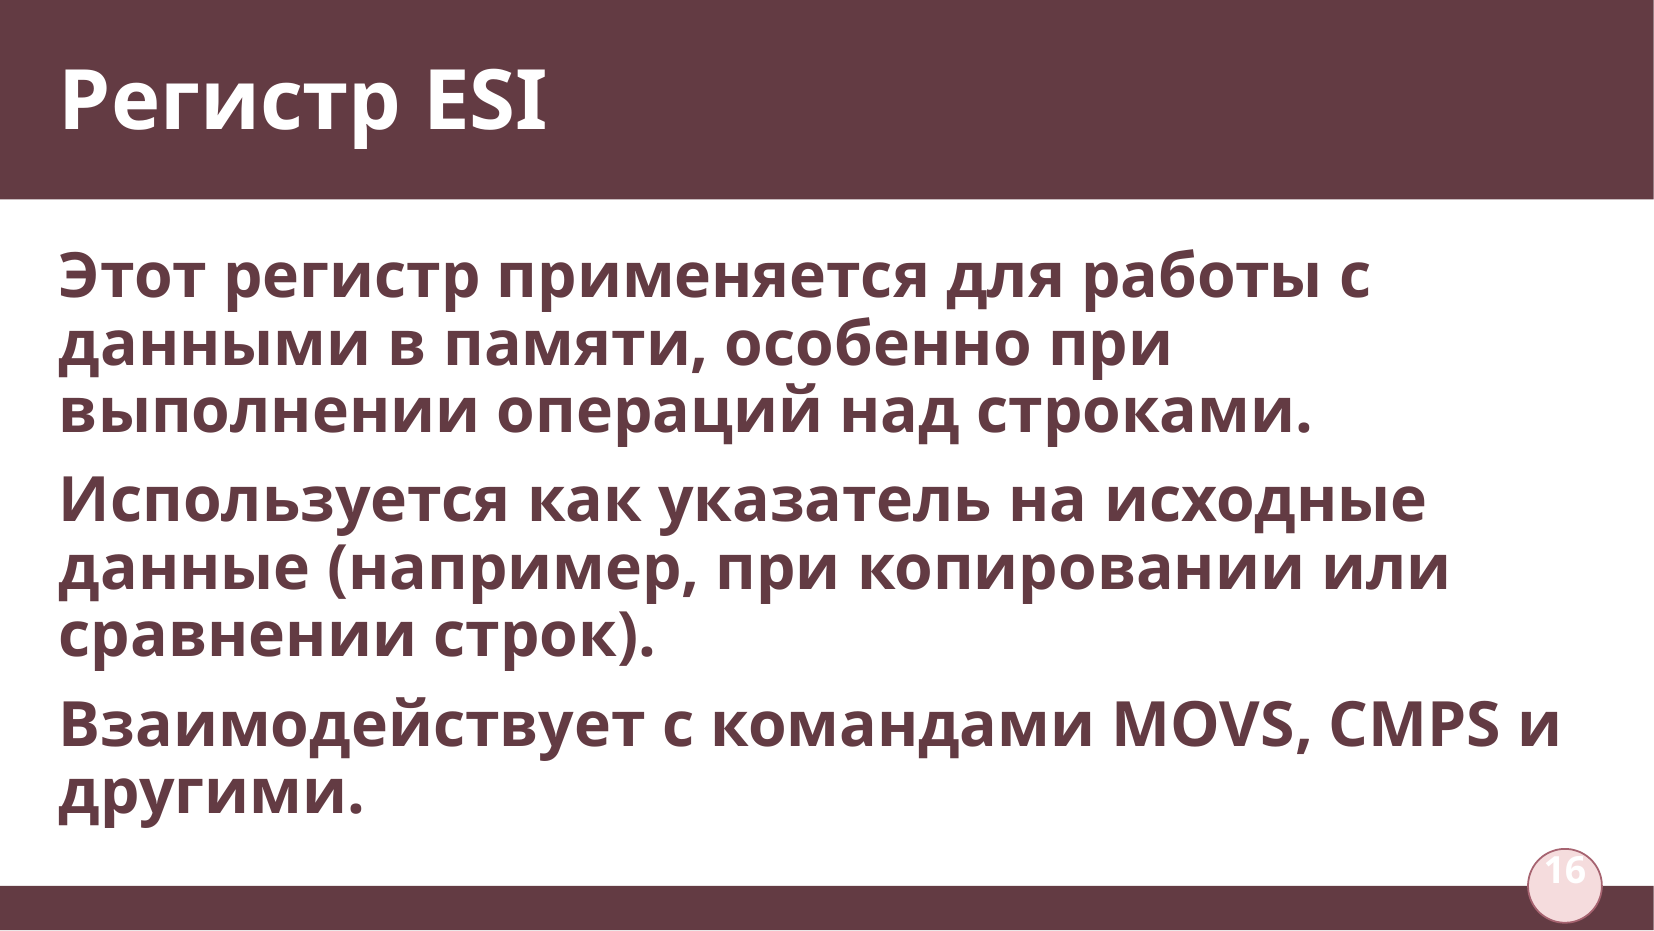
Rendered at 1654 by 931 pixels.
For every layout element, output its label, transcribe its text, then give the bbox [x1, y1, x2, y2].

list Этот регистр применяется для работы с данными в памяти, особенно при выполнении операций над строками. Используется как указатель на исходные данные (например, при копировании или сравнении строк). Взаимодействует с командами MOVS, CMPS и другими. [59, 243, 1595, 864]
title Регистр ESI [59, 37, 1595, 155]
